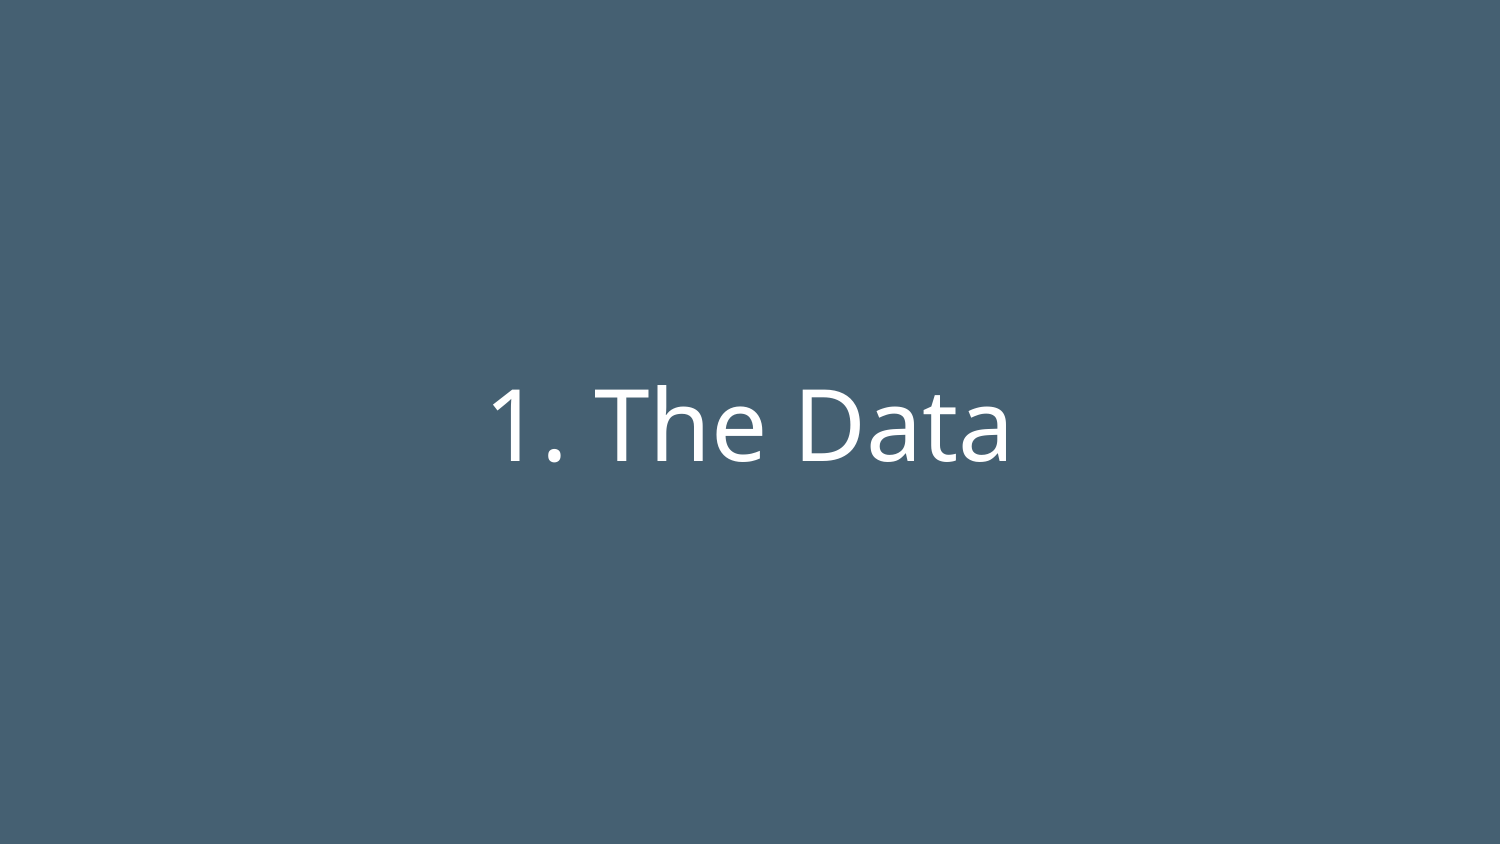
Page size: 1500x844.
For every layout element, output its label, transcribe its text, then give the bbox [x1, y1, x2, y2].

text_box 1. The Data [123, 253, 1377, 591]
